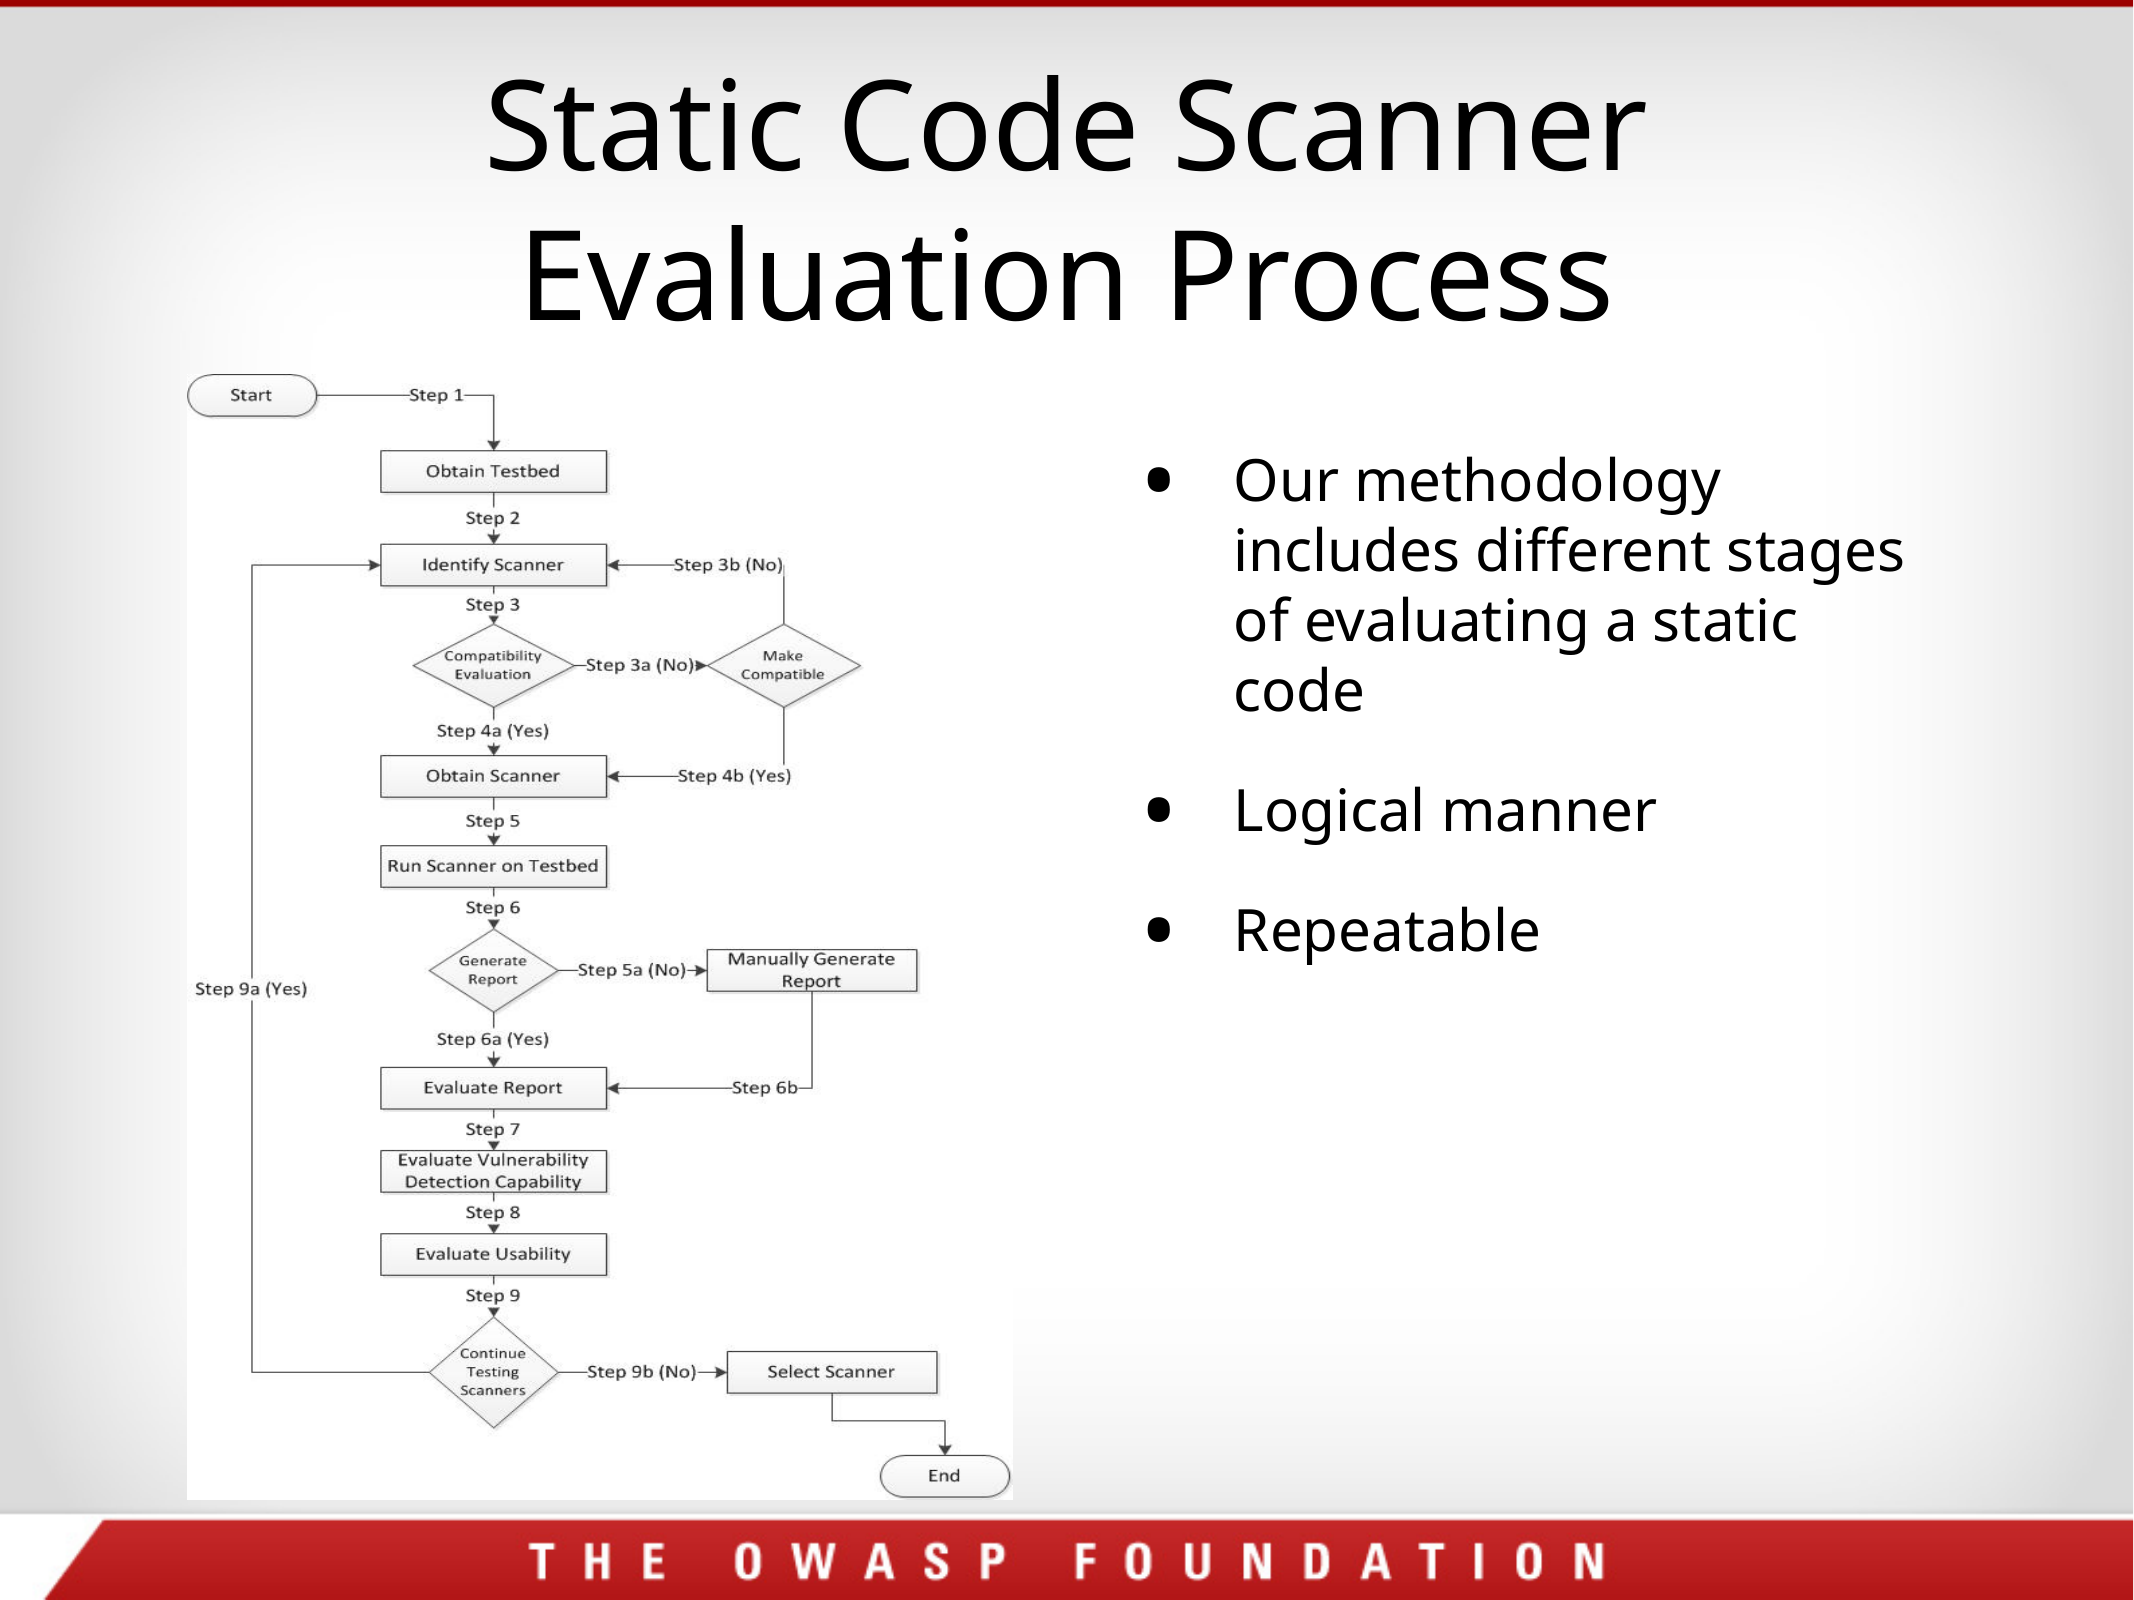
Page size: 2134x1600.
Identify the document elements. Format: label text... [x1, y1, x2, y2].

list Our methodology includes different stages of evaluating a static code Logical manner Repeatable [1087, 454, 1926, 1510]
title Static Code Scanner Evaluation Process [208, 15, 1925, 376]
picture [0, 0, 2134, 1600]
